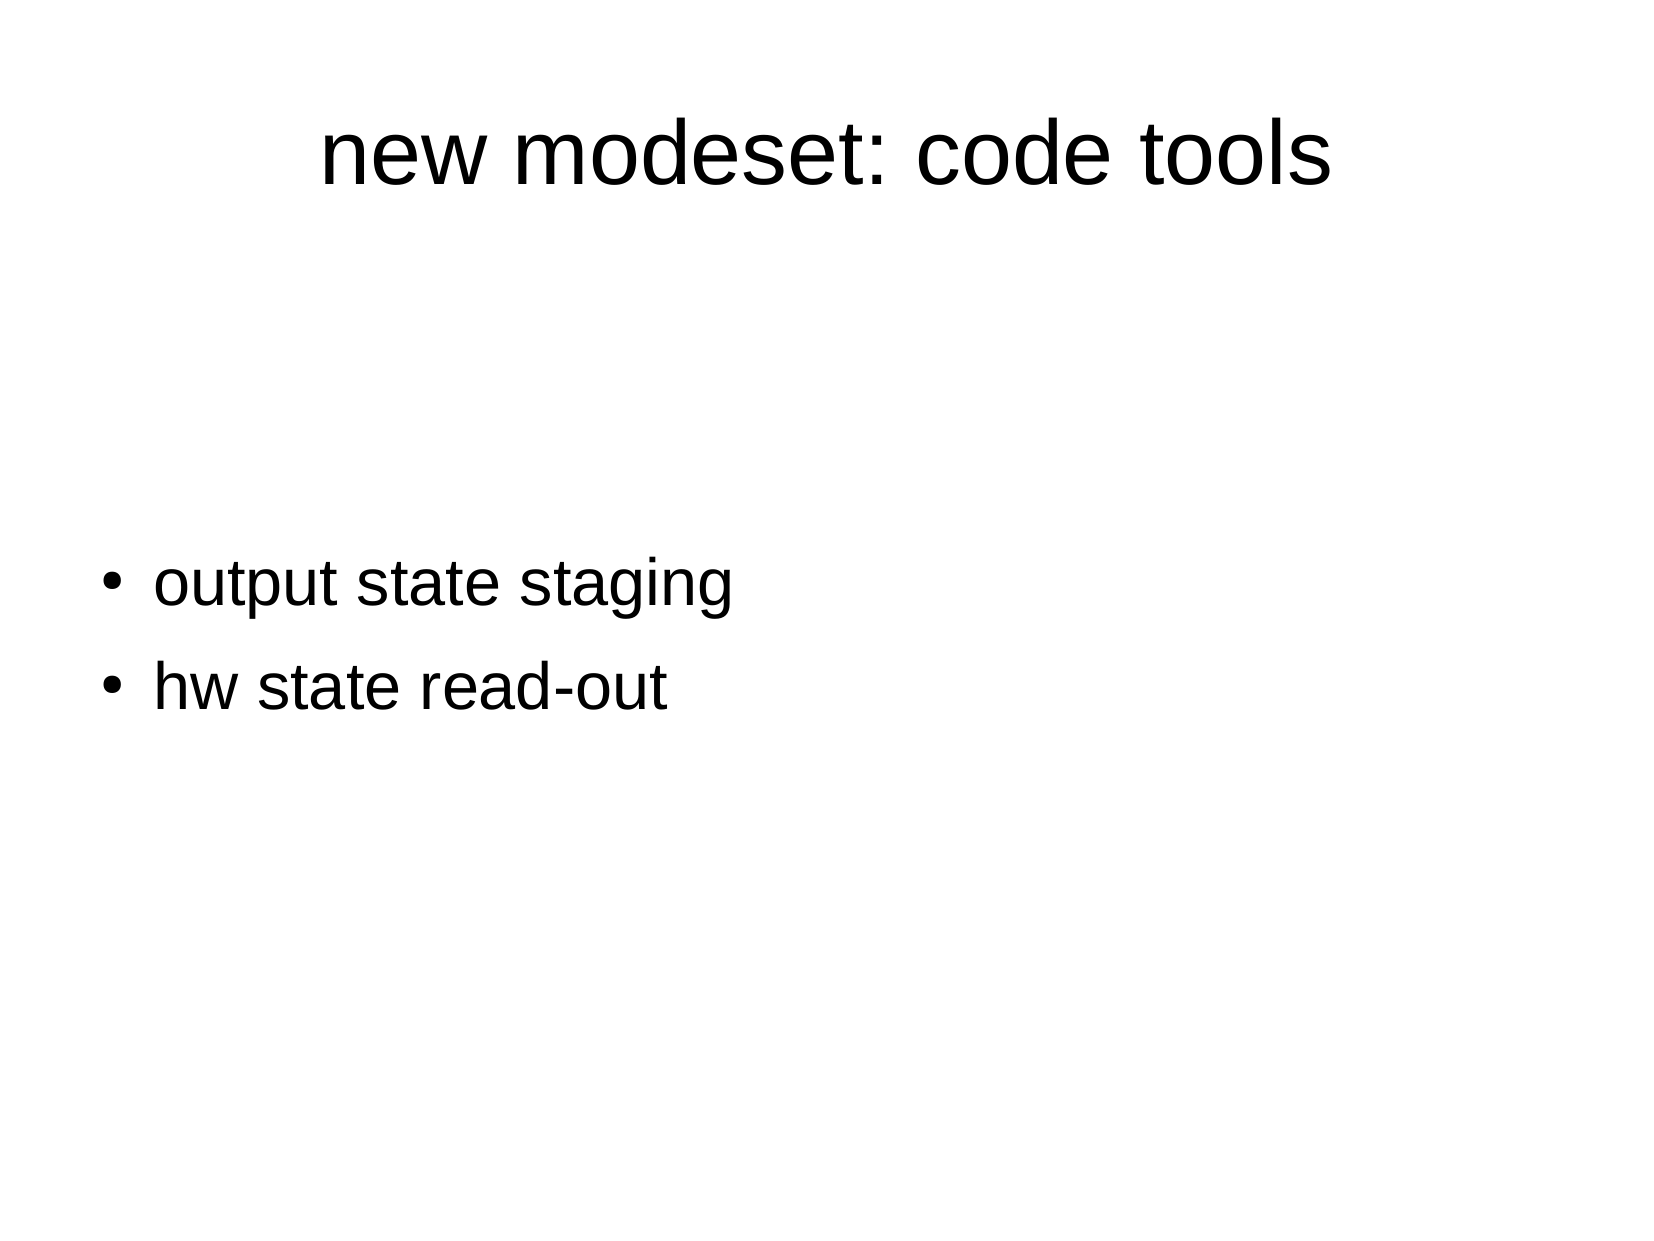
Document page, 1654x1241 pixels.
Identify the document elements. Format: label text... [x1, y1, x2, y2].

title new modeset: code tools [82, 49, 1571, 257]
list output state staging hw state read-out [82, 544, 1571, 1087]
